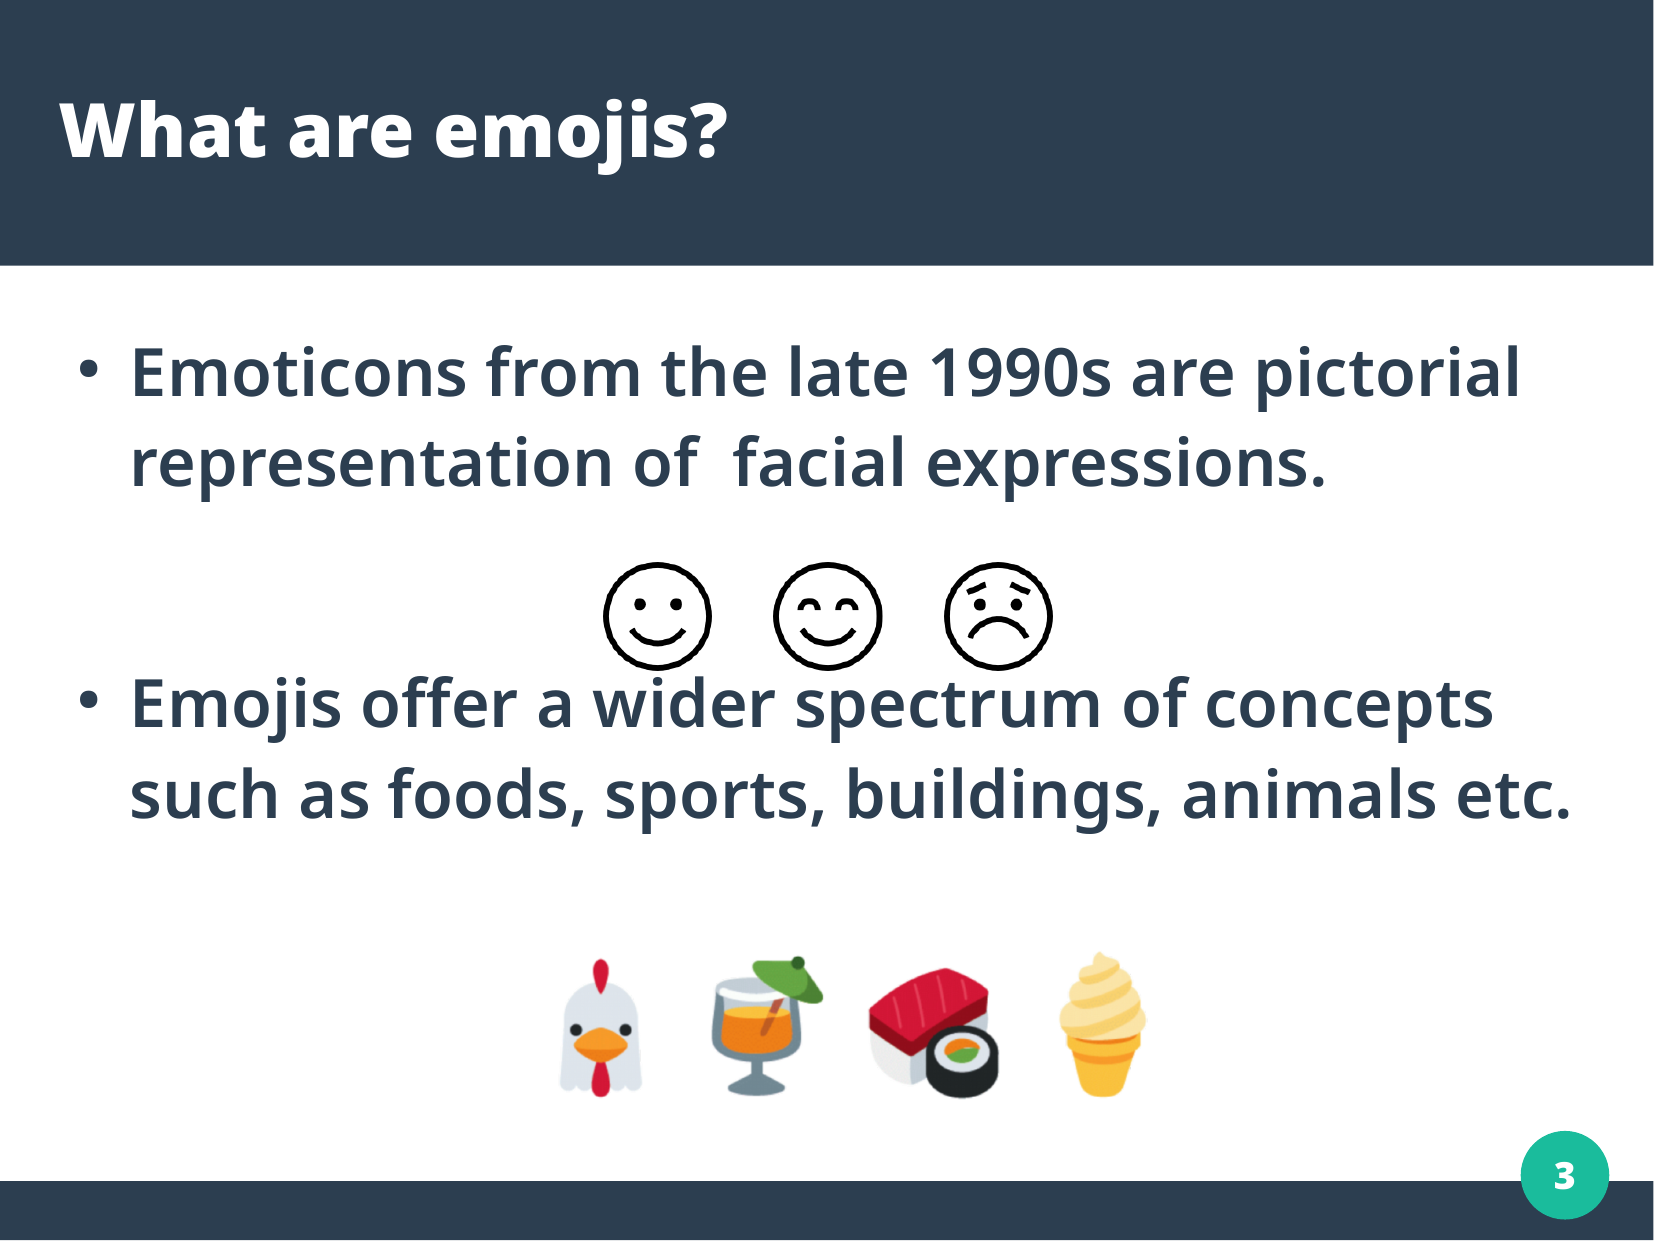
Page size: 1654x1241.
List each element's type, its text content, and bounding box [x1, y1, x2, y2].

picture [544, 929, 1160, 1124]
list Emoticons from the late 1990s are pictorial representation of facial expressions. Emojis offer a wider spectrum of concepts such as foods, sports, buildings, animals etc. [59, 324, 1621, 1152]
picture [572, 536, 1083, 685]
title What are emojis? [59, 49, 1595, 207]
